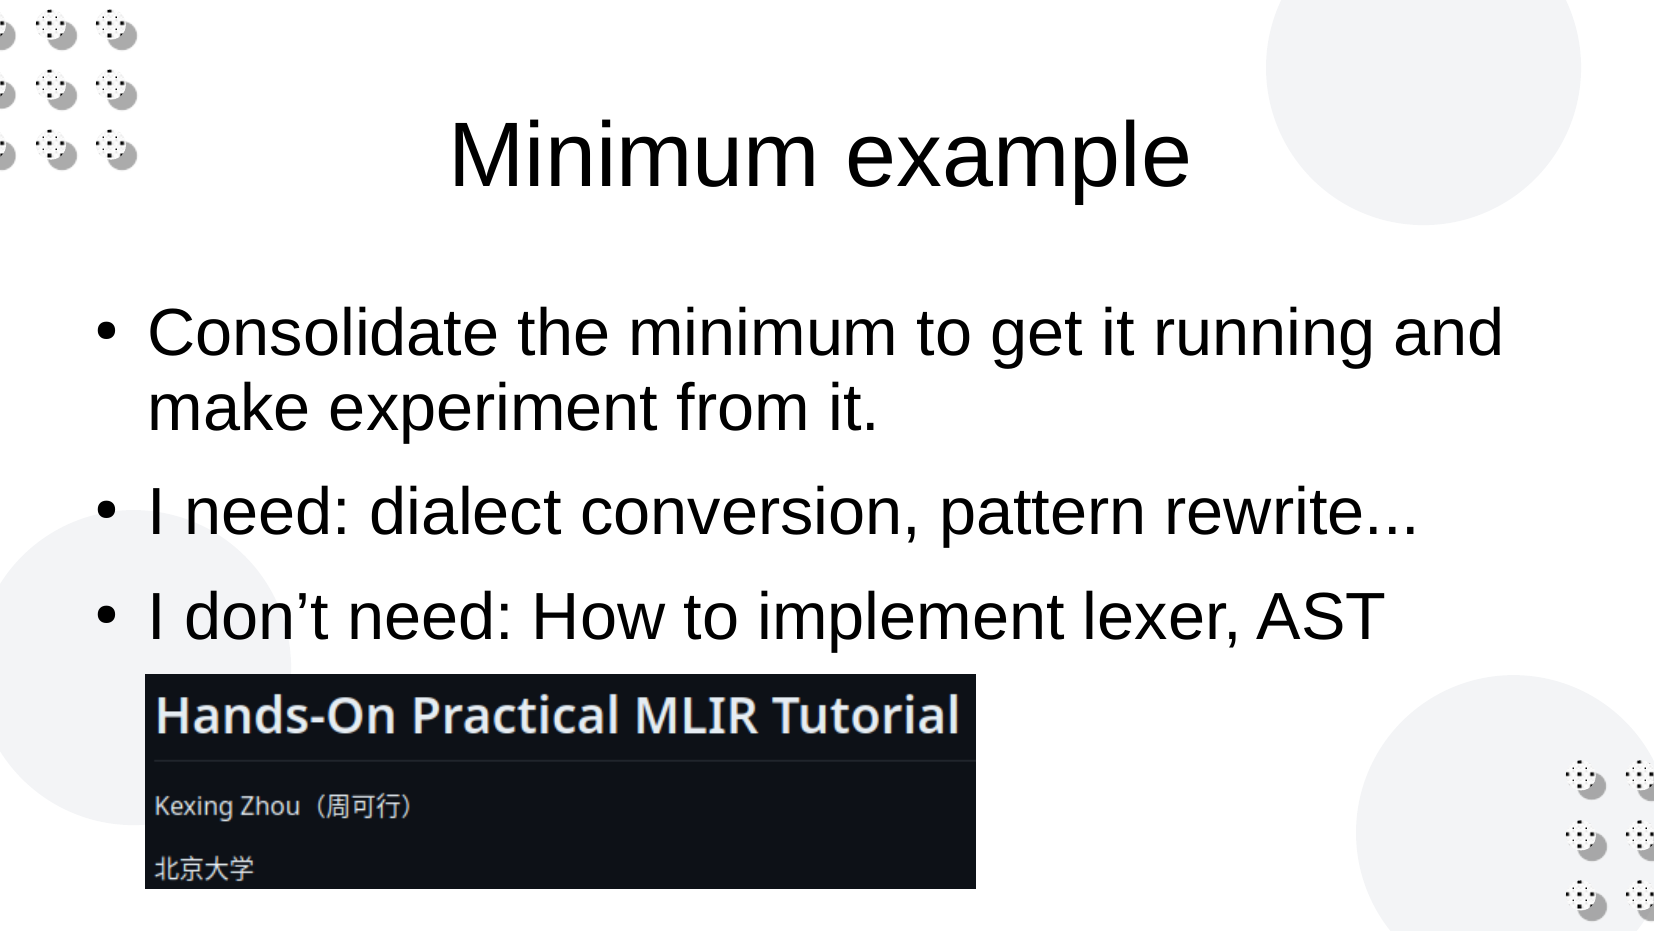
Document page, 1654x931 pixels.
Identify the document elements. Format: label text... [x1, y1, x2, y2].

title Minimum example [76, 76, 1565, 233]
picture [0, 132, 7, 157]
picture [1625, 820, 1654, 851]
list Consolidate the minimum to get it running and make experiment from it. I need: dialect conversion, pattern rewrite... I don’t need: How to implement lexer, AST [76, 295, 1565, 835]
picture [95, 9, 126, 40]
picture [145, 674, 976, 890]
picture [1625, 760, 1654, 791]
picture [1565, 760, 1596, 791]
picture [98, 69, 124, 76]
picture [35, 129, 67, 160]
picture [1565, 880, 1596, 911]
picture [35, 69, 66, 100]
picture [0, 12, 6, 37]
picture [1565, 820, 1596, 851]
picture [1625, 880, 1654, 911]
picture [35, 9, 66, 40]
picture [0, 72, 6, 97]
